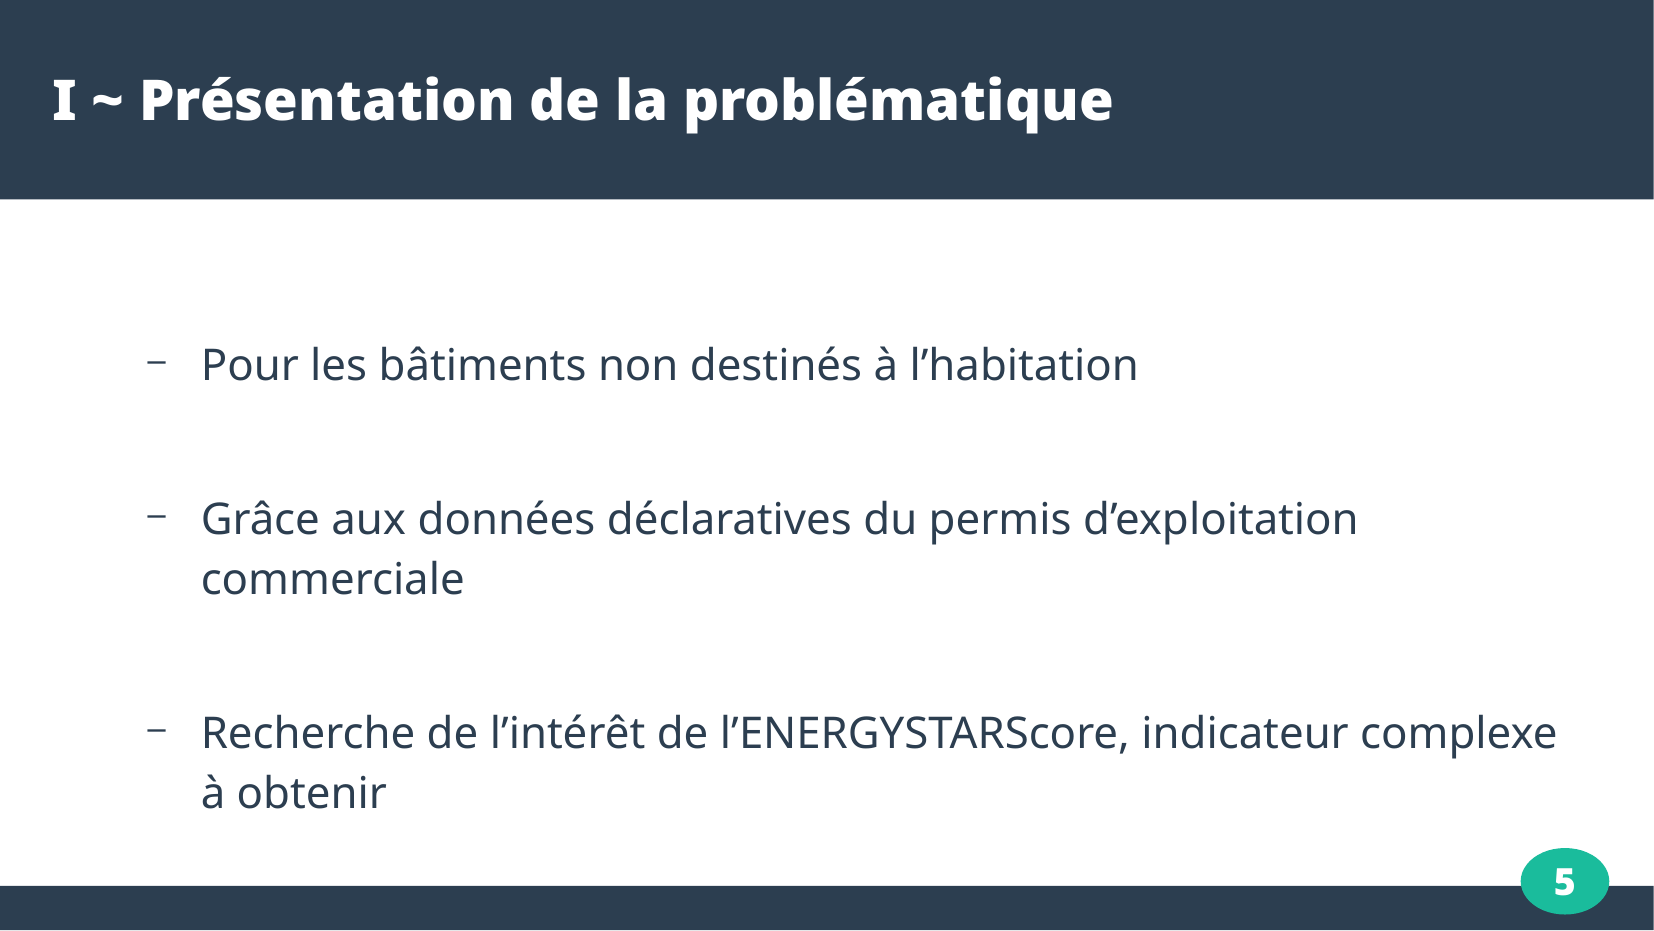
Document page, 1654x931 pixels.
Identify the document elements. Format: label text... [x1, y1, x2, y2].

list Pour les bâtiments non destinés à l’habitation Grâce aux données déclaratives du permis d’exploitation commerciale Recherche de l’intérêt de l’ENERGYSTARScore, indicateur complexe à obtenir [59, 243, 1595, 864]
title I ~ Présentation de la problématique [0, 39, 1621, 158]
